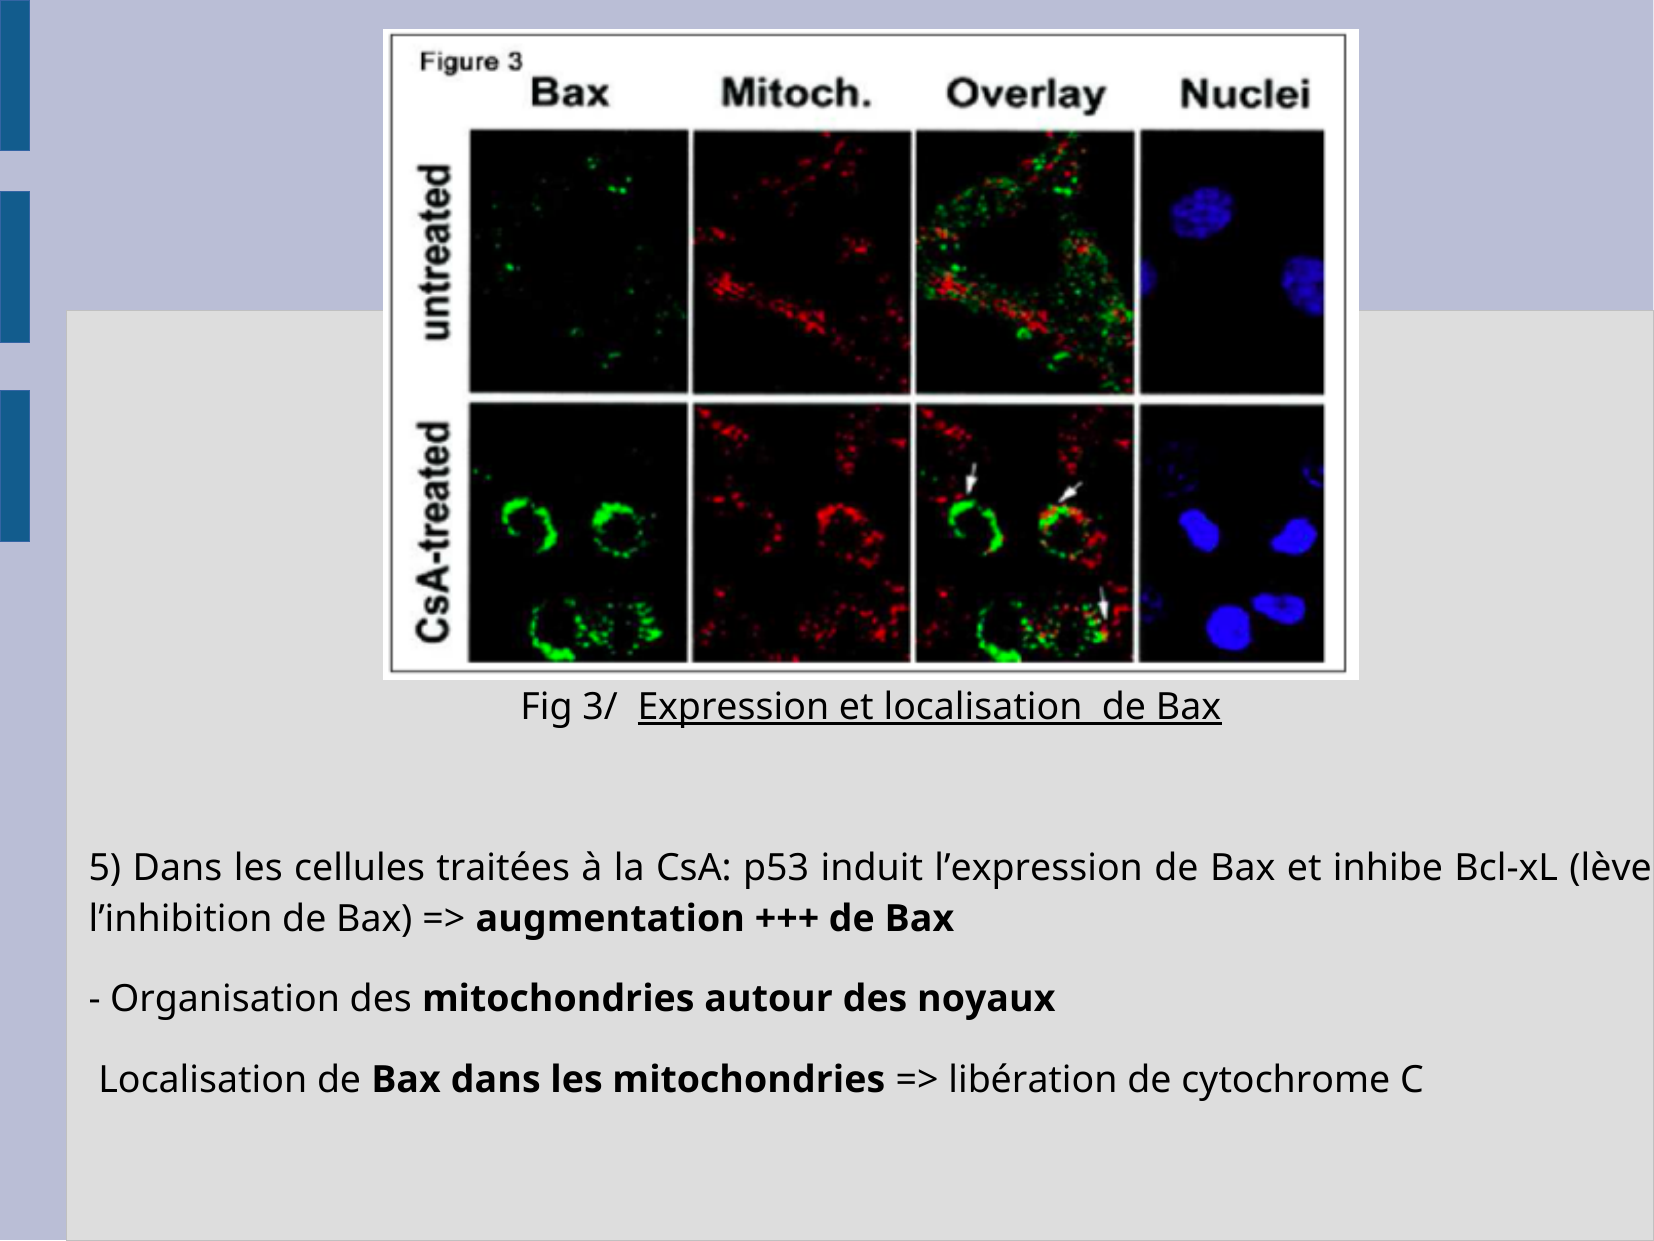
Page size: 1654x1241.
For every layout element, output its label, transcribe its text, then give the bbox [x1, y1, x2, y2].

picture [383, 29, 1359, 680]
list Fig 3/ Expression et localisation de Bax 5) Dans les cellules traitées à la CsA: p53 induit l’expression de Bax et inhibe Bcl-xL (lève l’inhibition de Bax) => augmentation +++ de Bax - Organisation des mitochondries autour des noyaux Localisation de Bax dans les mitochondries => libération de cytochrome C [88, 679, 1654, 1149]
